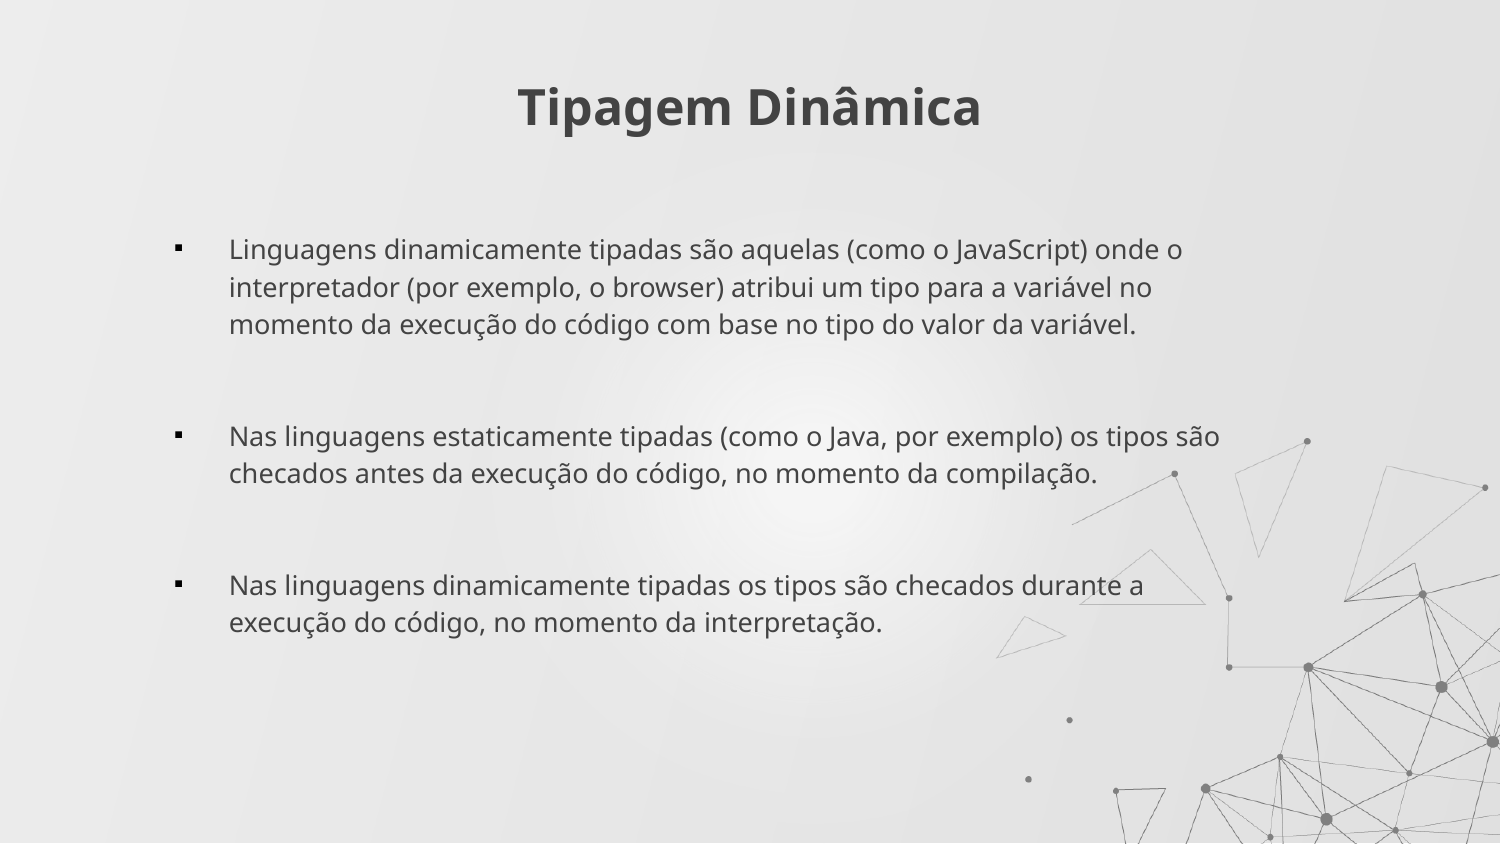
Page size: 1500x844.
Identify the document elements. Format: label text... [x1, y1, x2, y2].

picture [0, 0, 1500, 844]
title Tipagem Dinâmica [60, 60, 1441, 216]
list Linguagens dinamicamente tipadas são aquelas (como o JavaScript) onde o interpretador (por exemplo, o browser) atribui um tipo para a variável no momento da execução do código com base no tipo do valor da variável. Nas linguagens estaticamente tipadas (como o Java, por exemplo) os tipos são checados antes da execução do código, no momento da compilação. Nas linguagens dinamicamente tipadas os tipos são checados durante a execução do código, no momento da interpretação. [142, 216, 1278, 455]
